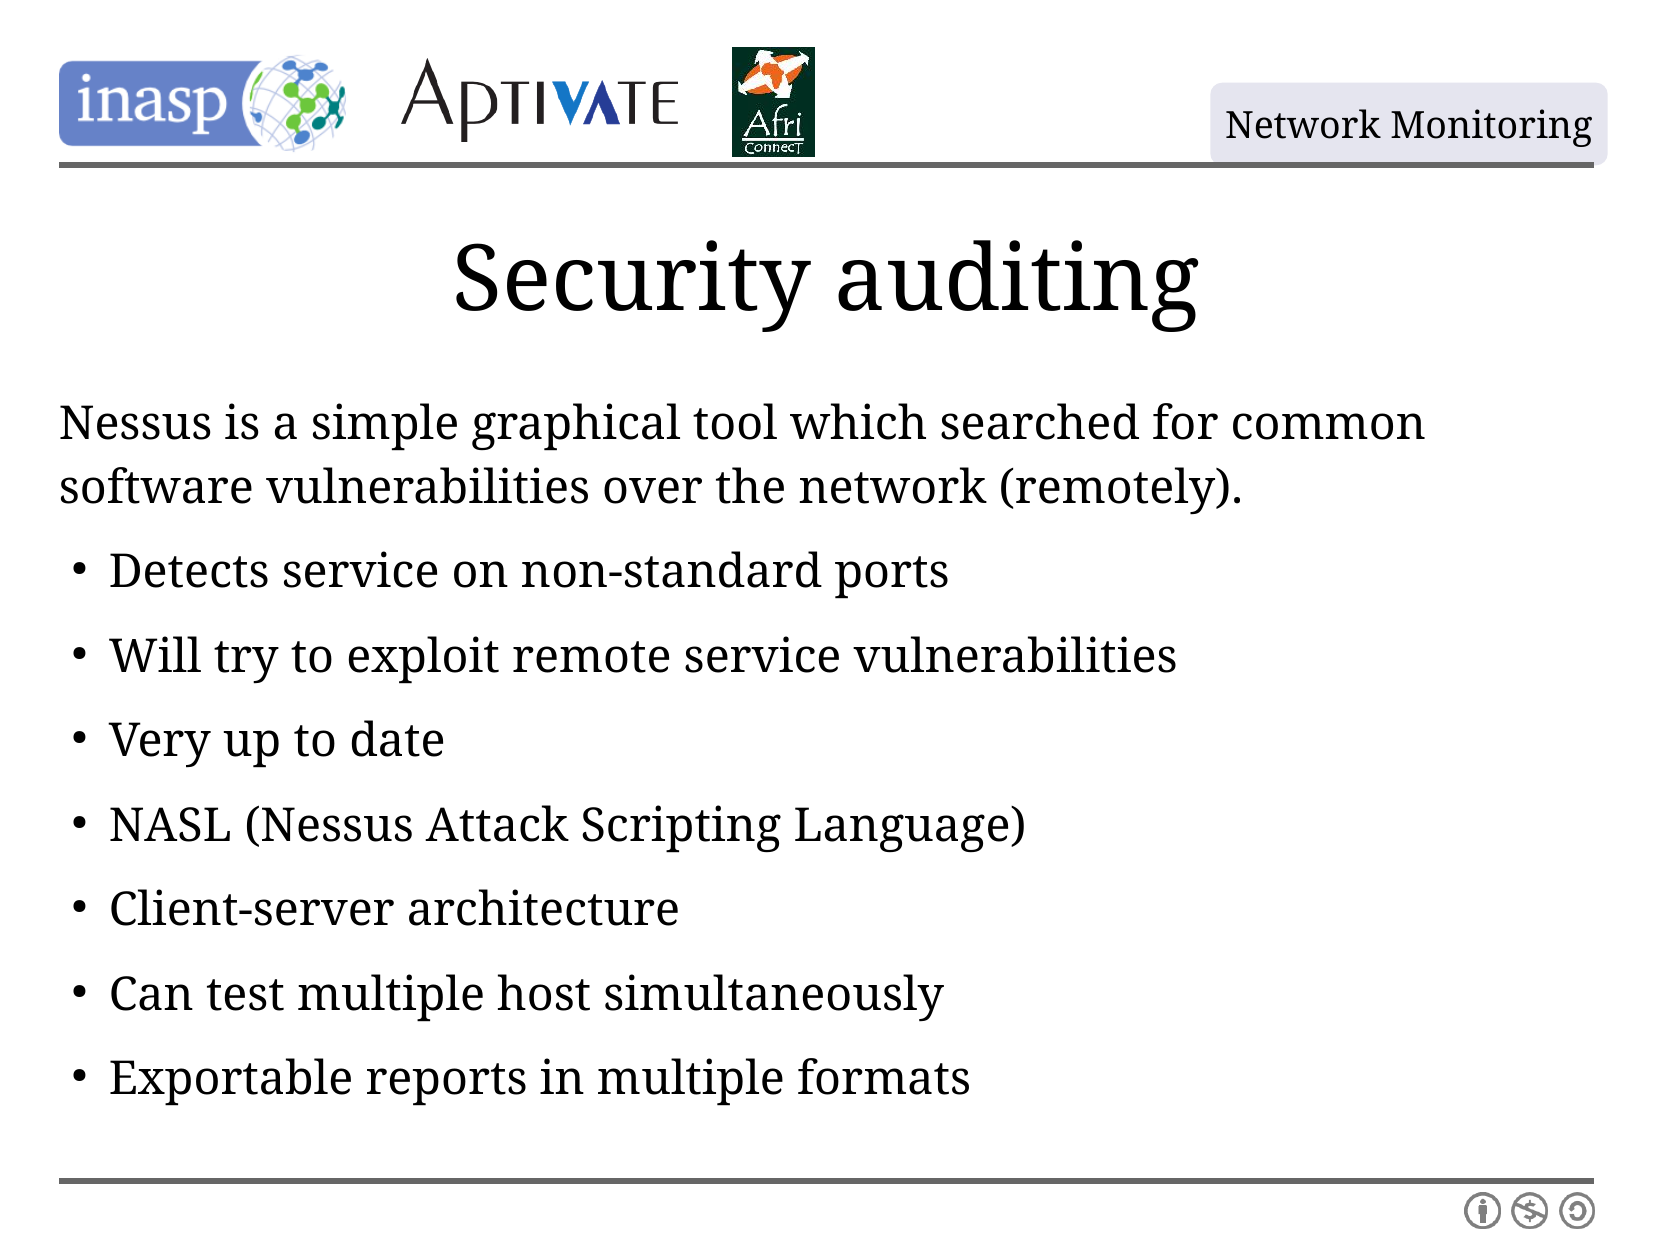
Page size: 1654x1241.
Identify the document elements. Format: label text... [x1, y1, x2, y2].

picture [1511, 1192, 1548, 1229]
picture [59, 47, 355, 160]
picture [401, 58, 678, 142]
list Nessus is a simple graphical tool which searched for common software vulnerabilities over the network (remotely). Detects service on non-standard ports Will try to exploit remote service vulnerabilities Very up to date NASL (Nessus Attack Scripting Language) Client-server architecture Can test multiple host simultaneously Exportable reports in multiple formats [59, 389, 1595, 1109]
picture [1464, 1192, 1501, 1229]
picture [1559, 1192, 1595, 1229]
picture [732, 47, 815, 157]
title Security auditing [59, 212, 1595, 343]
